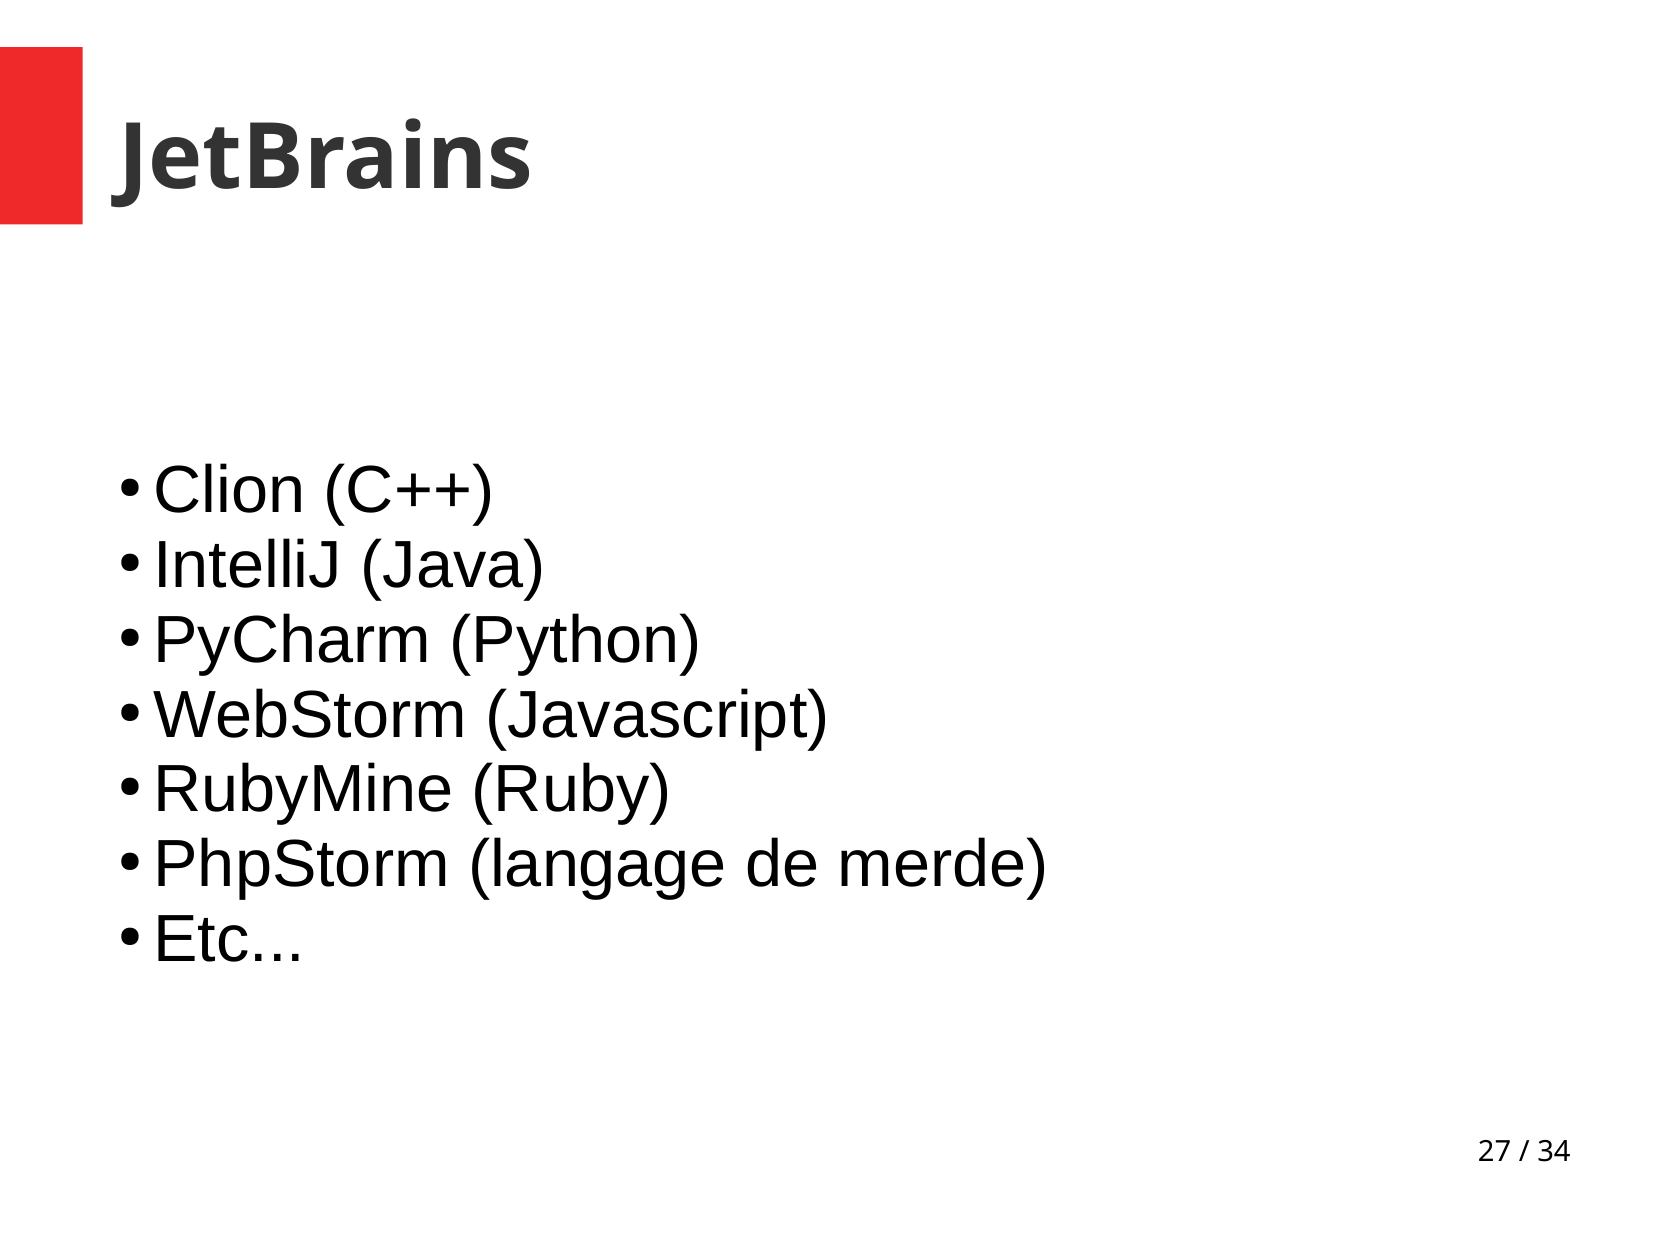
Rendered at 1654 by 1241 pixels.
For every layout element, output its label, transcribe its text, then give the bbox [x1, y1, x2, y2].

subtitle Clion (C++) IntelliJ (Java) PyCharm (Python) WebStorm (Javascript) RubyMine (Ruby) PhpStorm (langage de merde) Etc... [118, 354, 1536, 1074]
title JetBrains [118, 49, 1571, 257]
